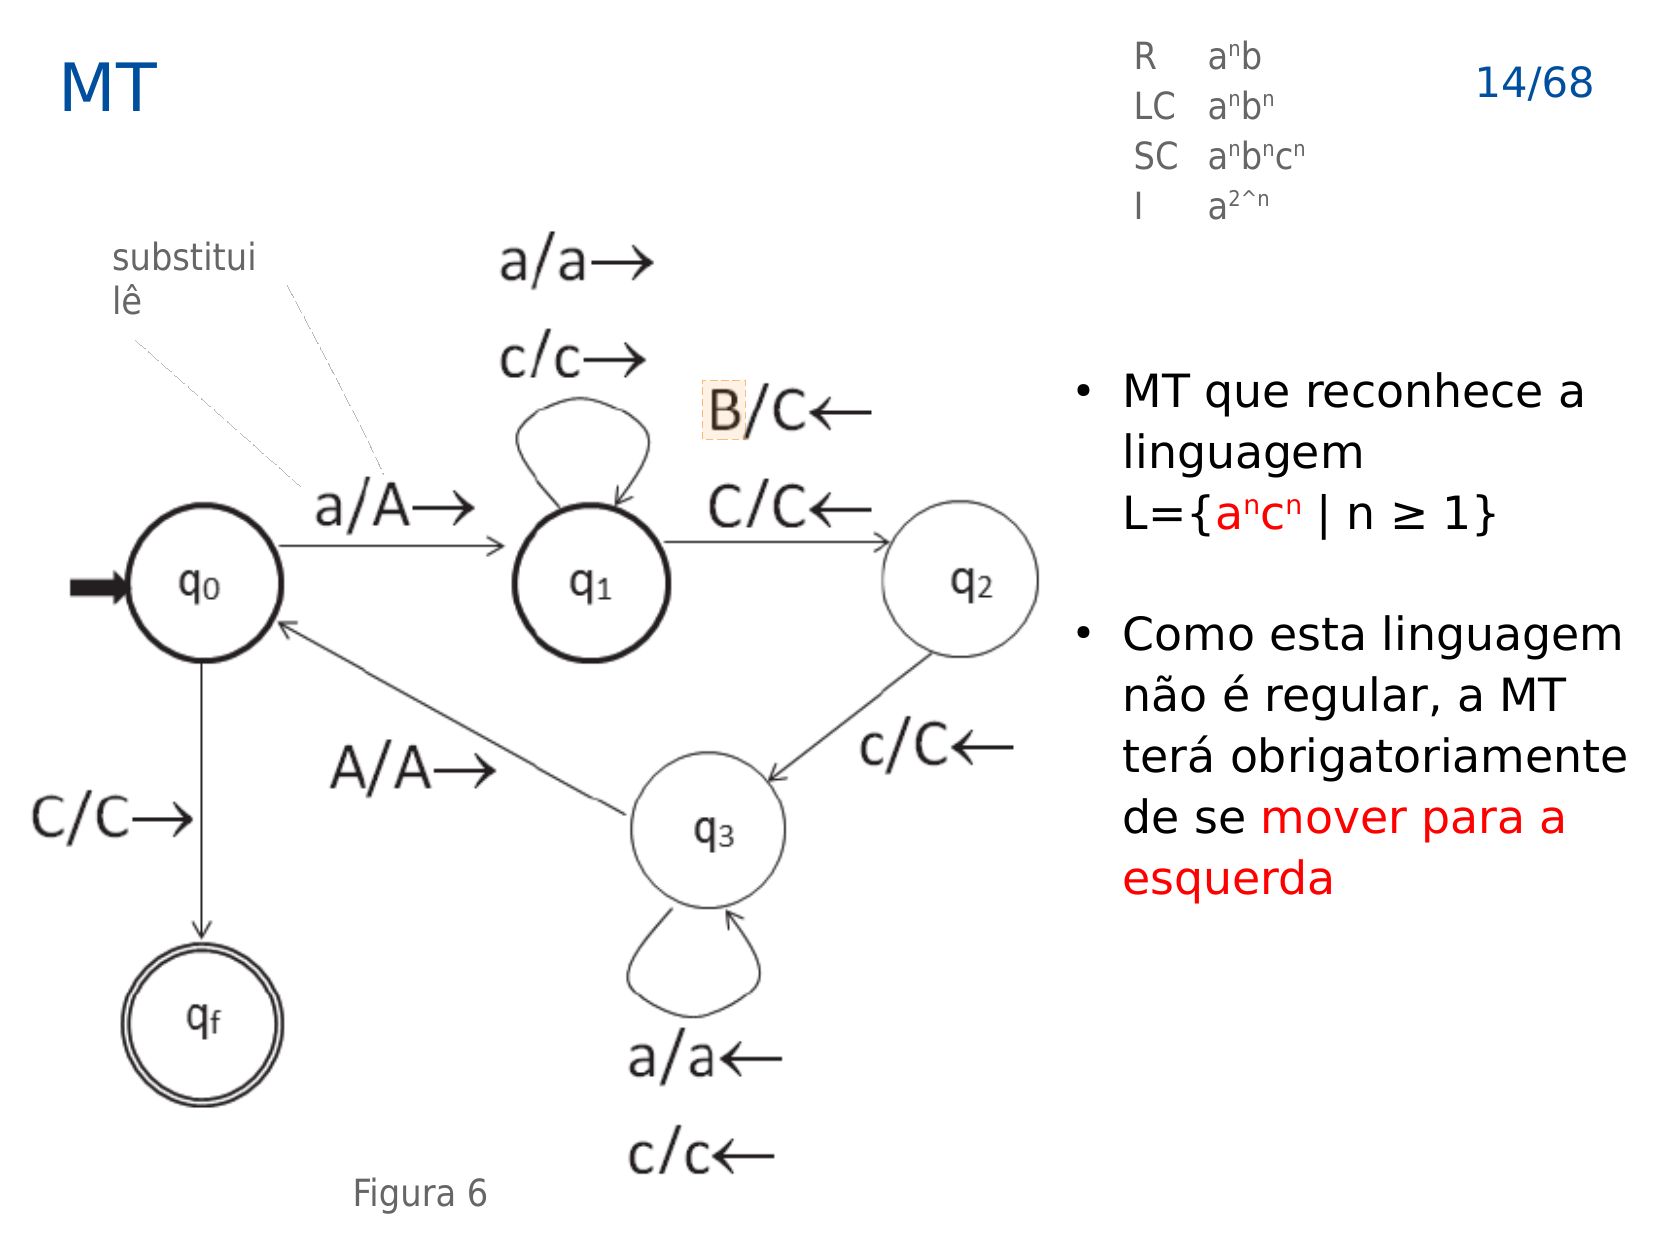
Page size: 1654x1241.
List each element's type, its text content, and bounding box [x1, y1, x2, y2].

title MT [59, 29, 1118, 148]
text_box [702, 380, 746, 440]
text_box Figura 6 [338, 1164, 536, 1224]
title MT [1377, 29, 1625, 148]
text_box R anb LC anbn SC anbncn I a2^n [1118, 20, 1377, 236]
list MT que reconhece a linguagem L={ancn | n ≥ 1} Como esta linguagem não é regular, a MT terá obrigatoriamente de se mover para a esquerda [1075, 356, 1633, 1182]
text_box substitui lê [97, 228, 288, 341]
picture [22, 228, 1047, 1182]
